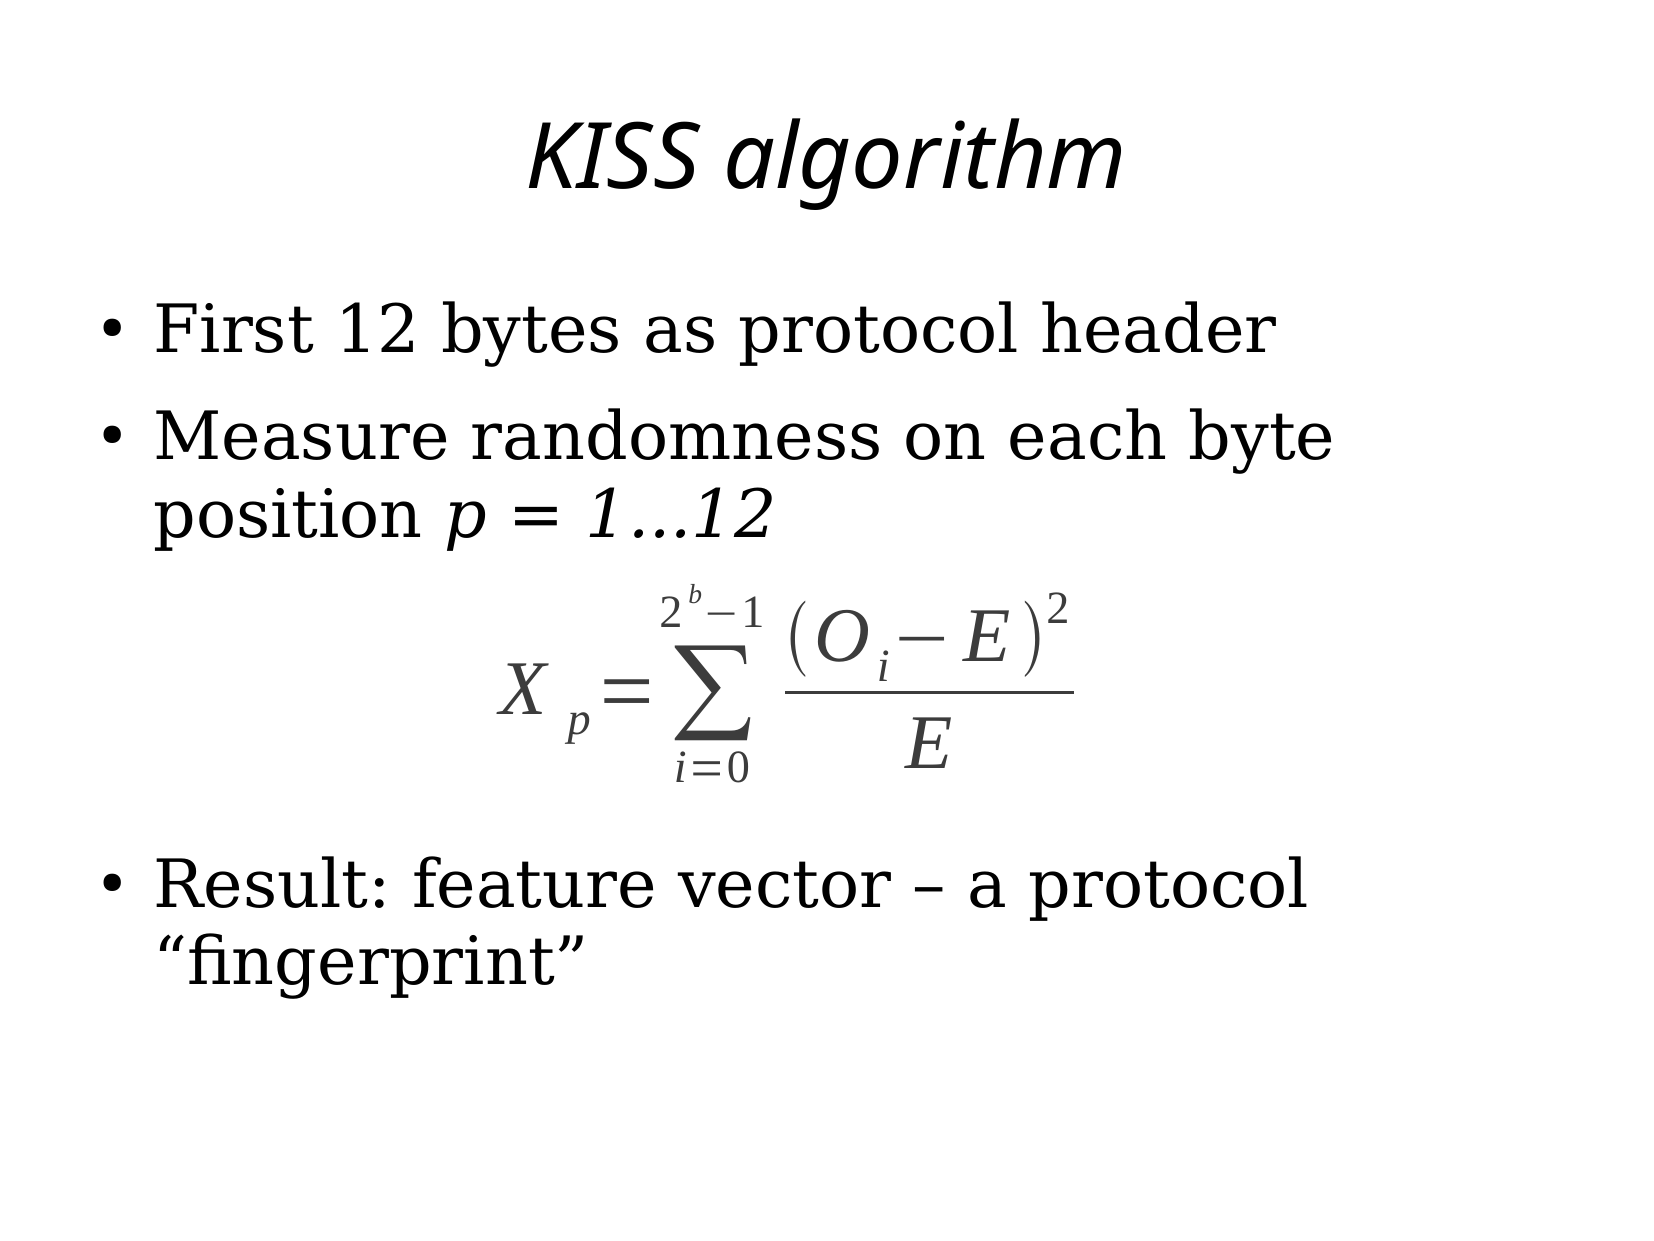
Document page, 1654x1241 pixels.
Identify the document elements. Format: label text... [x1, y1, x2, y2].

list First 12 bytes as protocol header Measure randomness on each byte position p = 1...12 Result: feature vector – a protocol “fingerprint” [82, 290, 1571, 1109]
chart [470, 579, 1095, 795]
title KISS algorithm [82, 56, 1571, 250]
